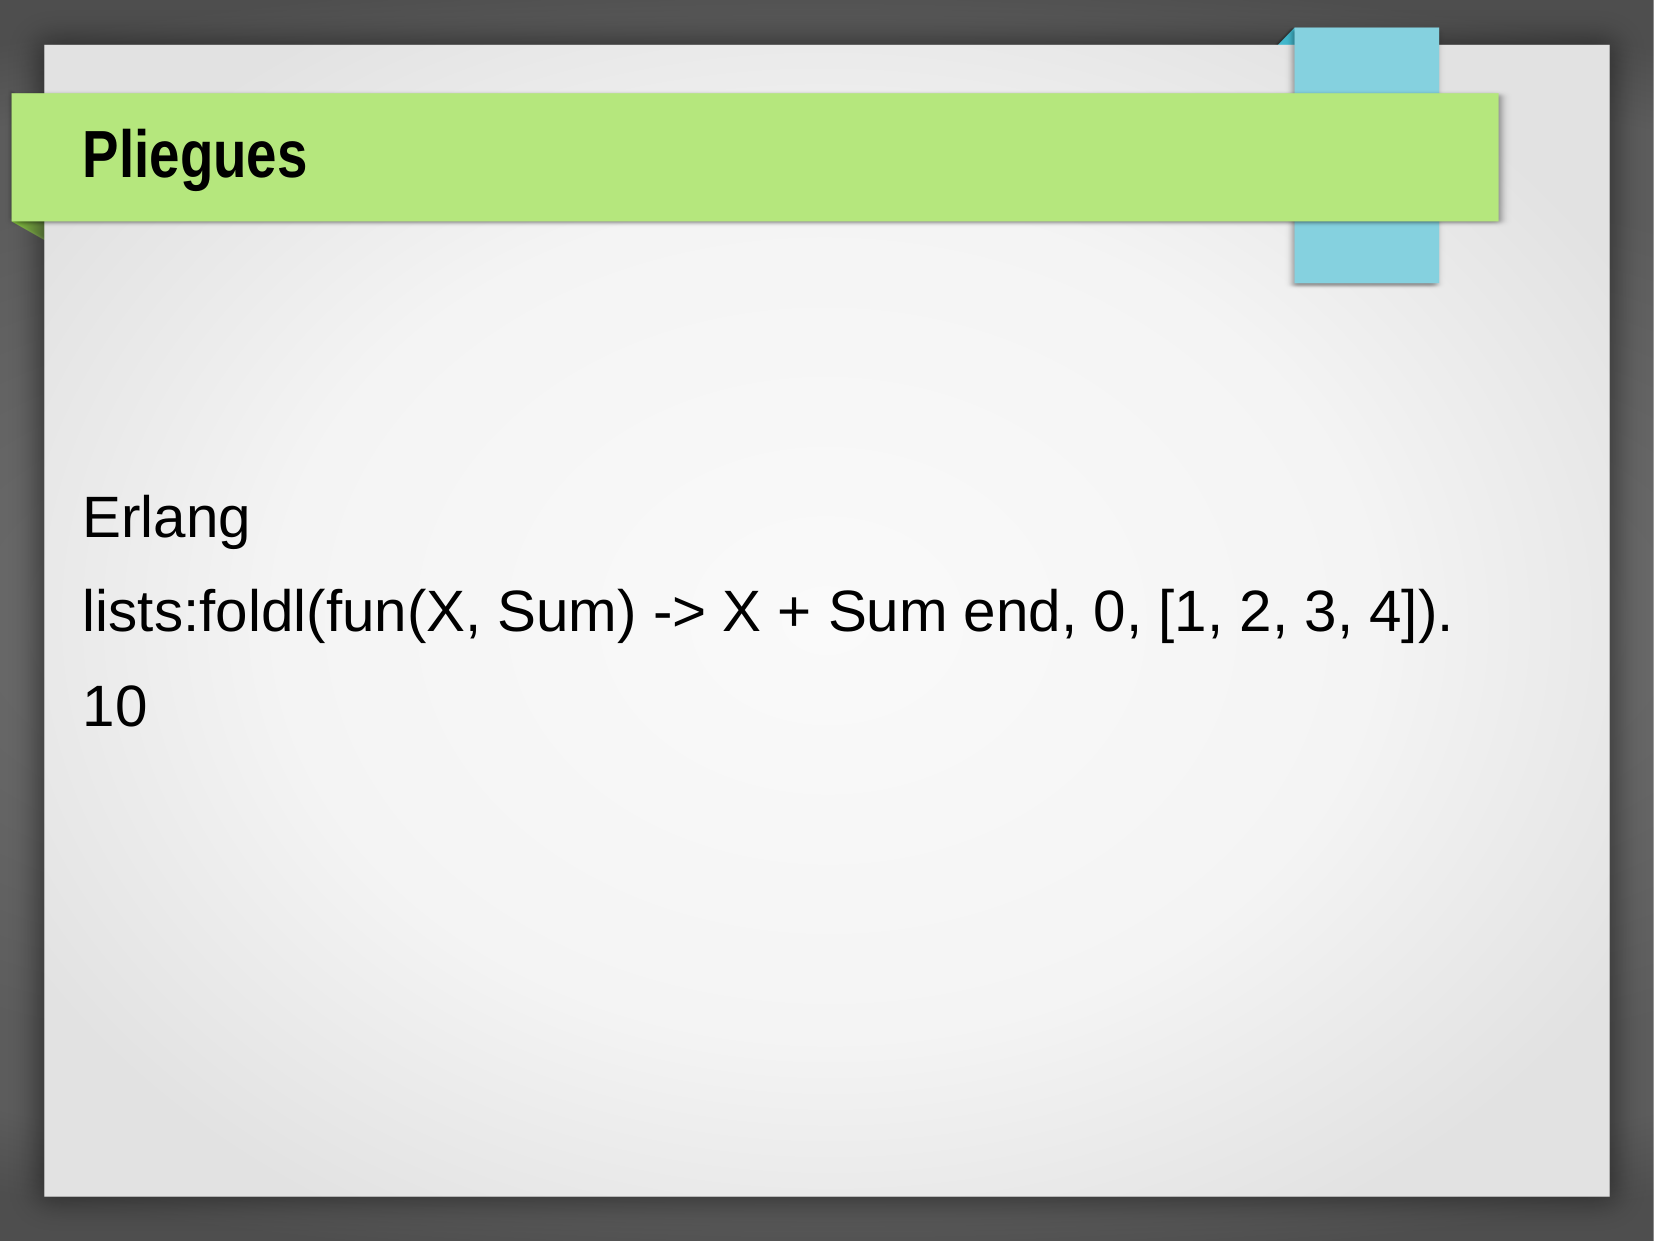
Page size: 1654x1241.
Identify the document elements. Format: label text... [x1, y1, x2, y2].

title Pliegues [82, 94, 1264, 213]
list Erlang lists:foldl(fun(X, Sum) -> X + Sum end, 0, [1, 2, 3, 4]). 10 [82, 295, 1571, 1015]
picture [0, 0, 1654, 1241]
